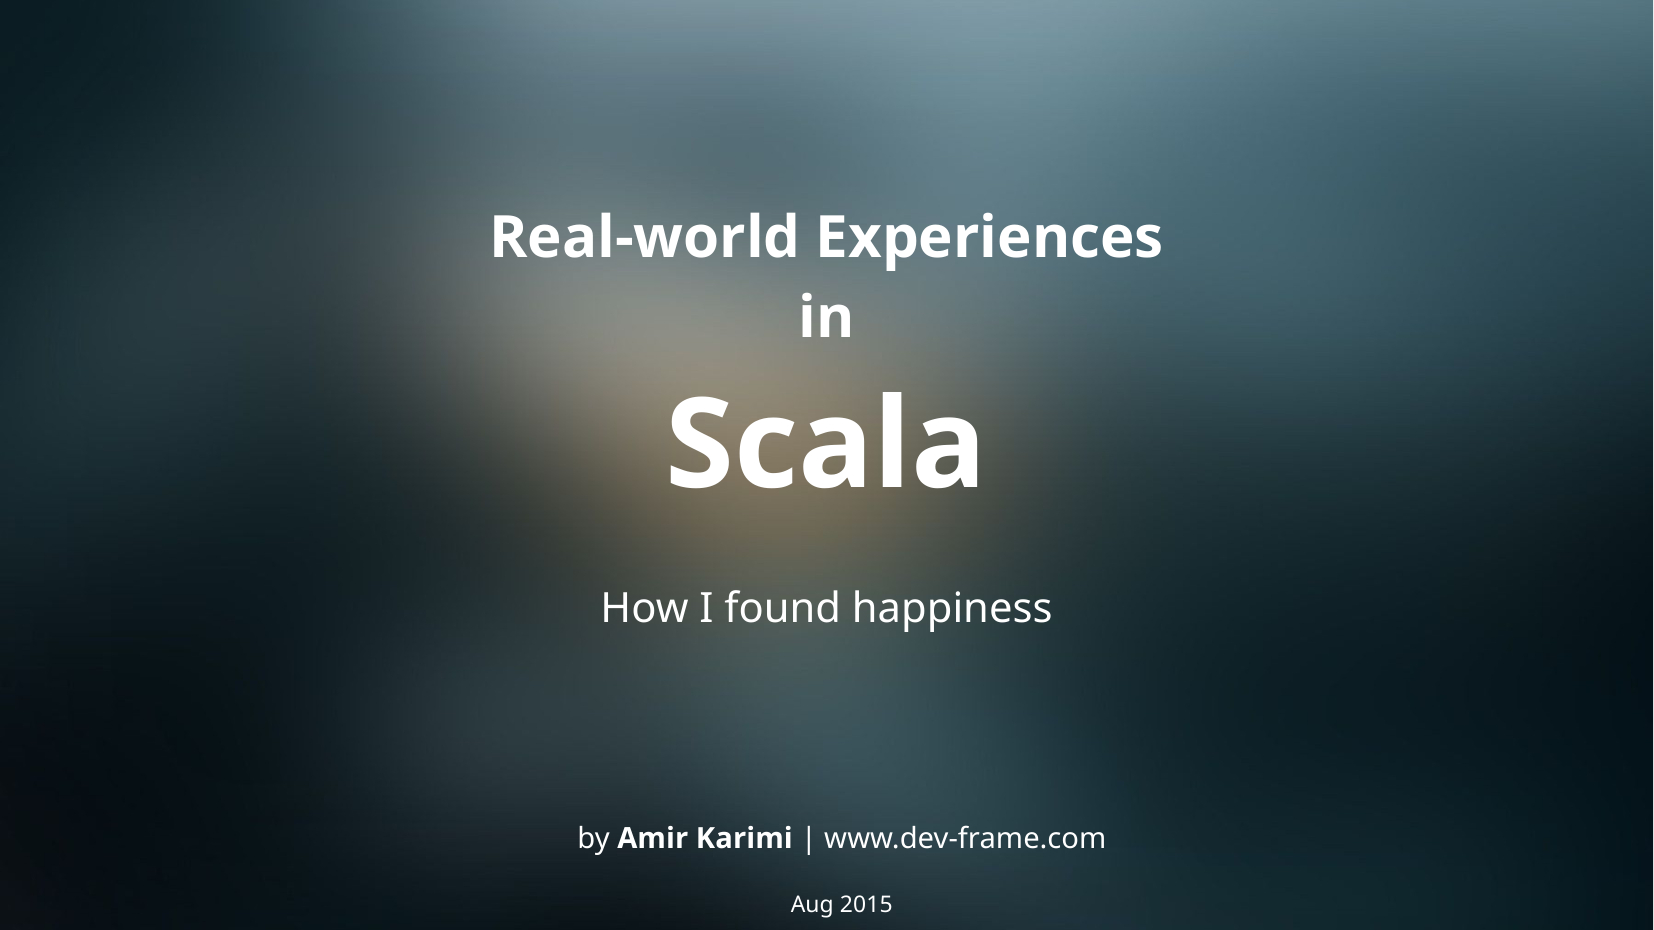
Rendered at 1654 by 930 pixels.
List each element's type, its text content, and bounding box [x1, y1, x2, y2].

picture [0, 0, 1654, 930]
text_box How I found happiness [331, 570, 1322, 632]
text_box by Amir Karimi | www.dev-frame.com Aug 2015 [562, 810, 1091, 911]
subtitle Real-world Experiences in Scala [82, 180, 1571, 541]
